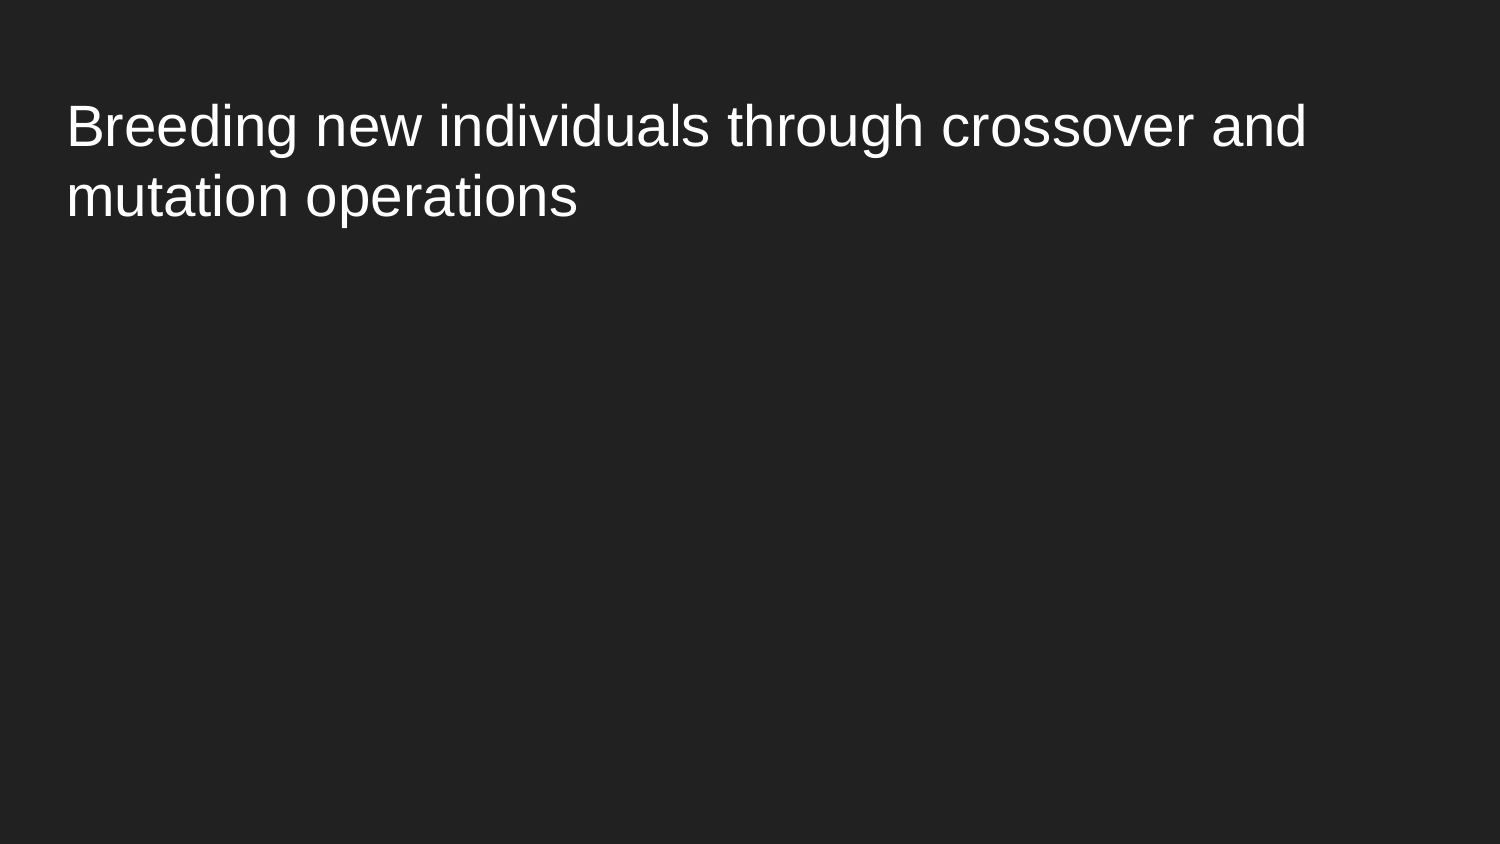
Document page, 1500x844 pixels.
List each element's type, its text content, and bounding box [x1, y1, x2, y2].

title Breeding new individuals through crossover and mutation operations [51, 72, 1449, 167]
